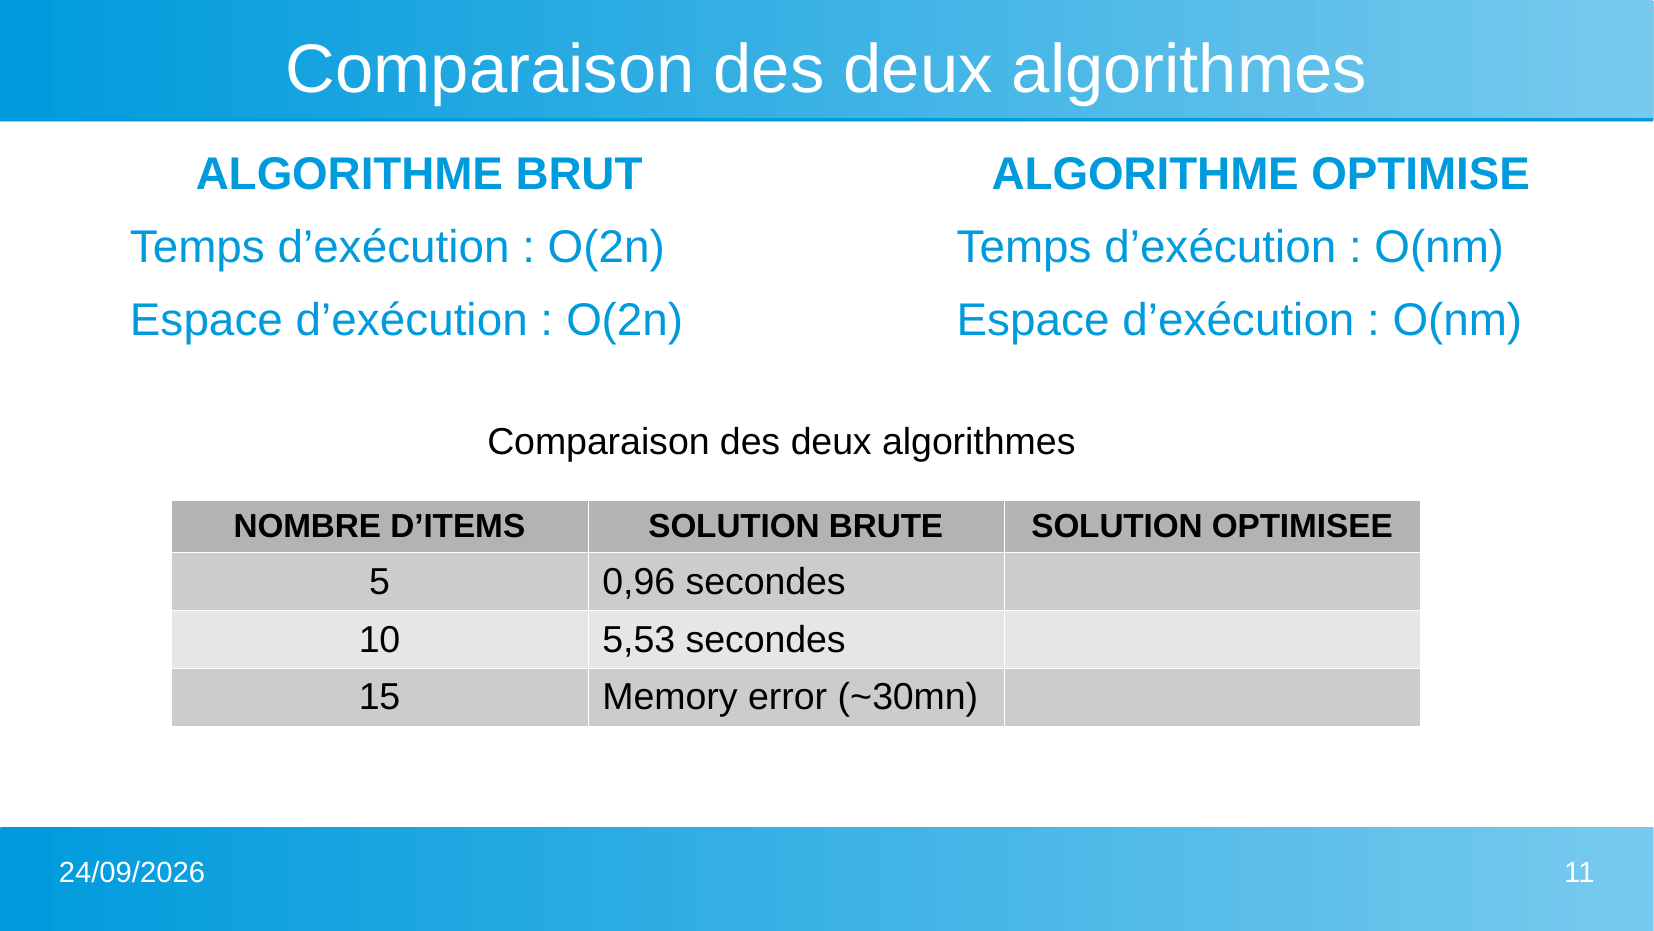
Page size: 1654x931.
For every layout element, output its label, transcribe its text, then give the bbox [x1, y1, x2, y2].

table_cell 10 [172, 611, 588, 668]
text_box Comparaison des deux algorithmes [472, 413, 1359, 513]
list ALGORITHME BRUT Temps d’exécution : O(2n) Espace d’exécution : O(2n) [59, 147, 709, 798]
table_header NOMBRE D’ITEMS [172, 501, 588, 552]
table_cell Memory error (~30mn) [589, 669, 1004, 726]
list ALGORITHME OPTIMISE Temps d’exécution : O(nm) Espace d’exécution : O(nm) [885, 147, 1565, 798]
table_cell [1005, 669, 1420, 726]
table_cell 0,96 secondes [589, 553, 1004, 610]
title Comparaison des deux algorithmes [59, 29, 1595, 108]
table_header SOLUTION BRUTE [589, 513, 1004, 552]
table_cell 15 [172, 669, 588, 726]
table_cell [1005, 611, 1420, 668]
table_cell 5,53 secondes [589, 611, 1004, 668]
table_header SOLUTION OPTIMISEE [1005, 501, 1420, 552]
table_cell [1005, 553, 1420, 610]
table_cell 5 [172, 553, 588, 610]
